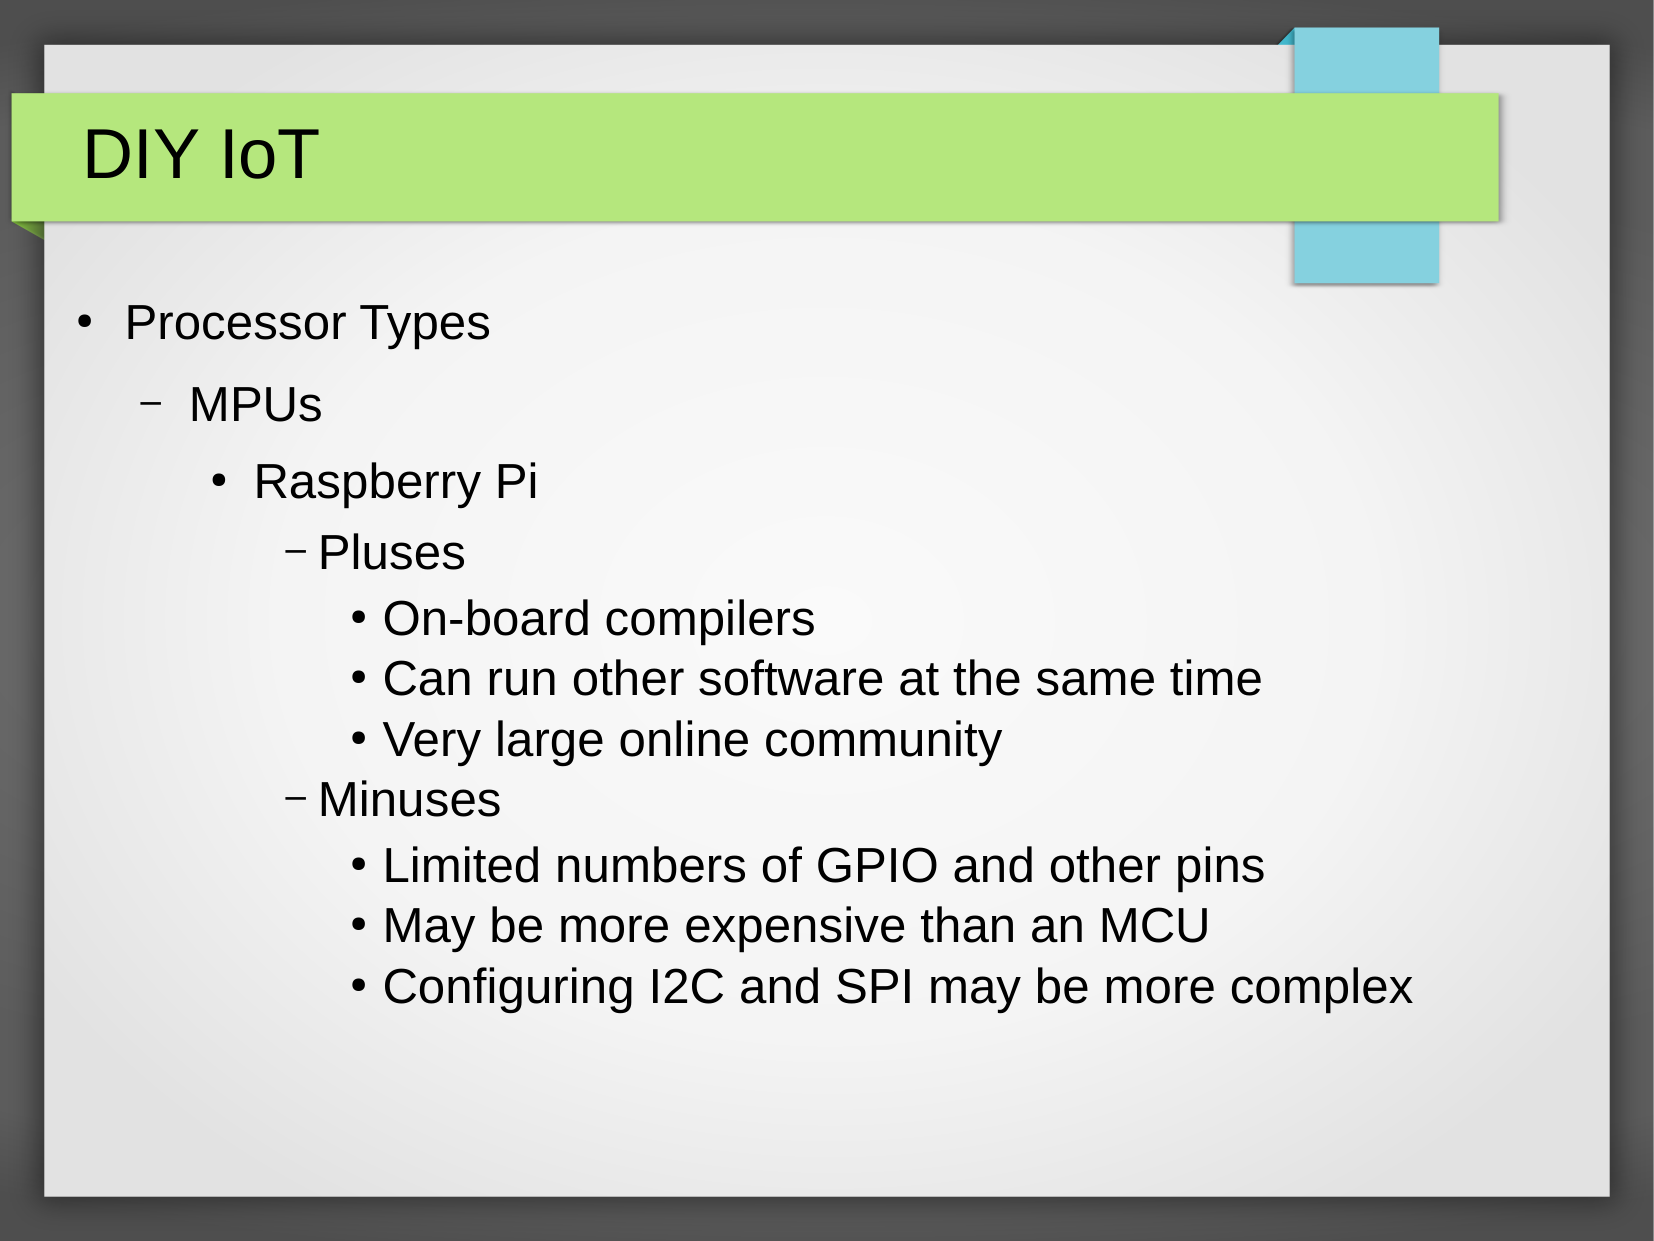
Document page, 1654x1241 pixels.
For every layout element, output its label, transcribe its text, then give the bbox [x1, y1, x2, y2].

picture [0, 0, 1654, 1241]
list Processor Types MPUs Raspberry Pi Pluses On-board compilers Can run other software at the same time Very large online community Minuses Limited numbers of GPIO and other pins May be more expensive than an MCU Configuring I2C and SPI may be more complex [60, 295, 1549, 1015]
title DIY IoT [82, 94, 1264, 213]
